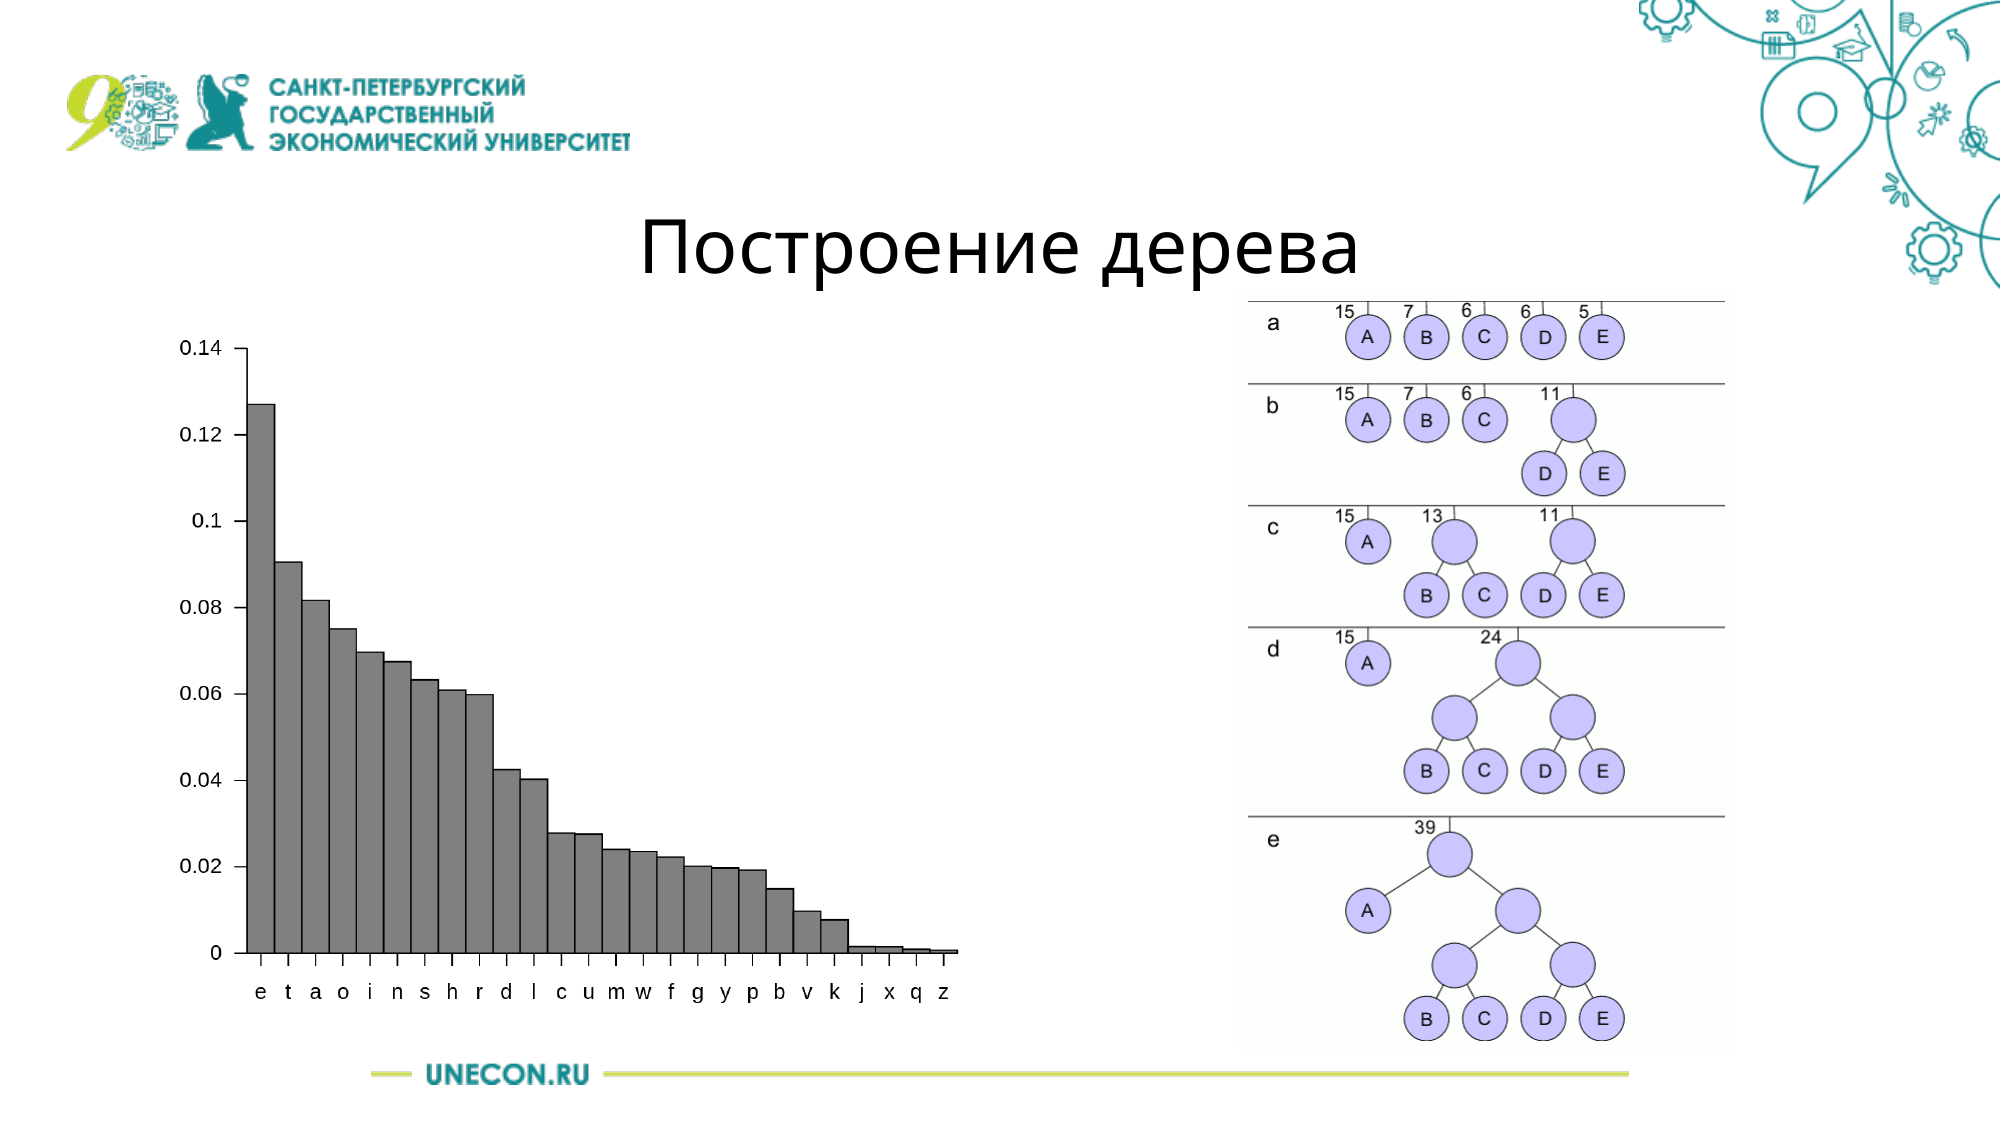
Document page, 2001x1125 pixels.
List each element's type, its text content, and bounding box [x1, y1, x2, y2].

picture [120, 324, 987, 1018]
picture [66, 74, 630, 151]
title Построение дерева [99, 208, 1639, 280]
picture [1238, 0, 2000, 1051]
picture [371, 1062, 1629, 1085]
